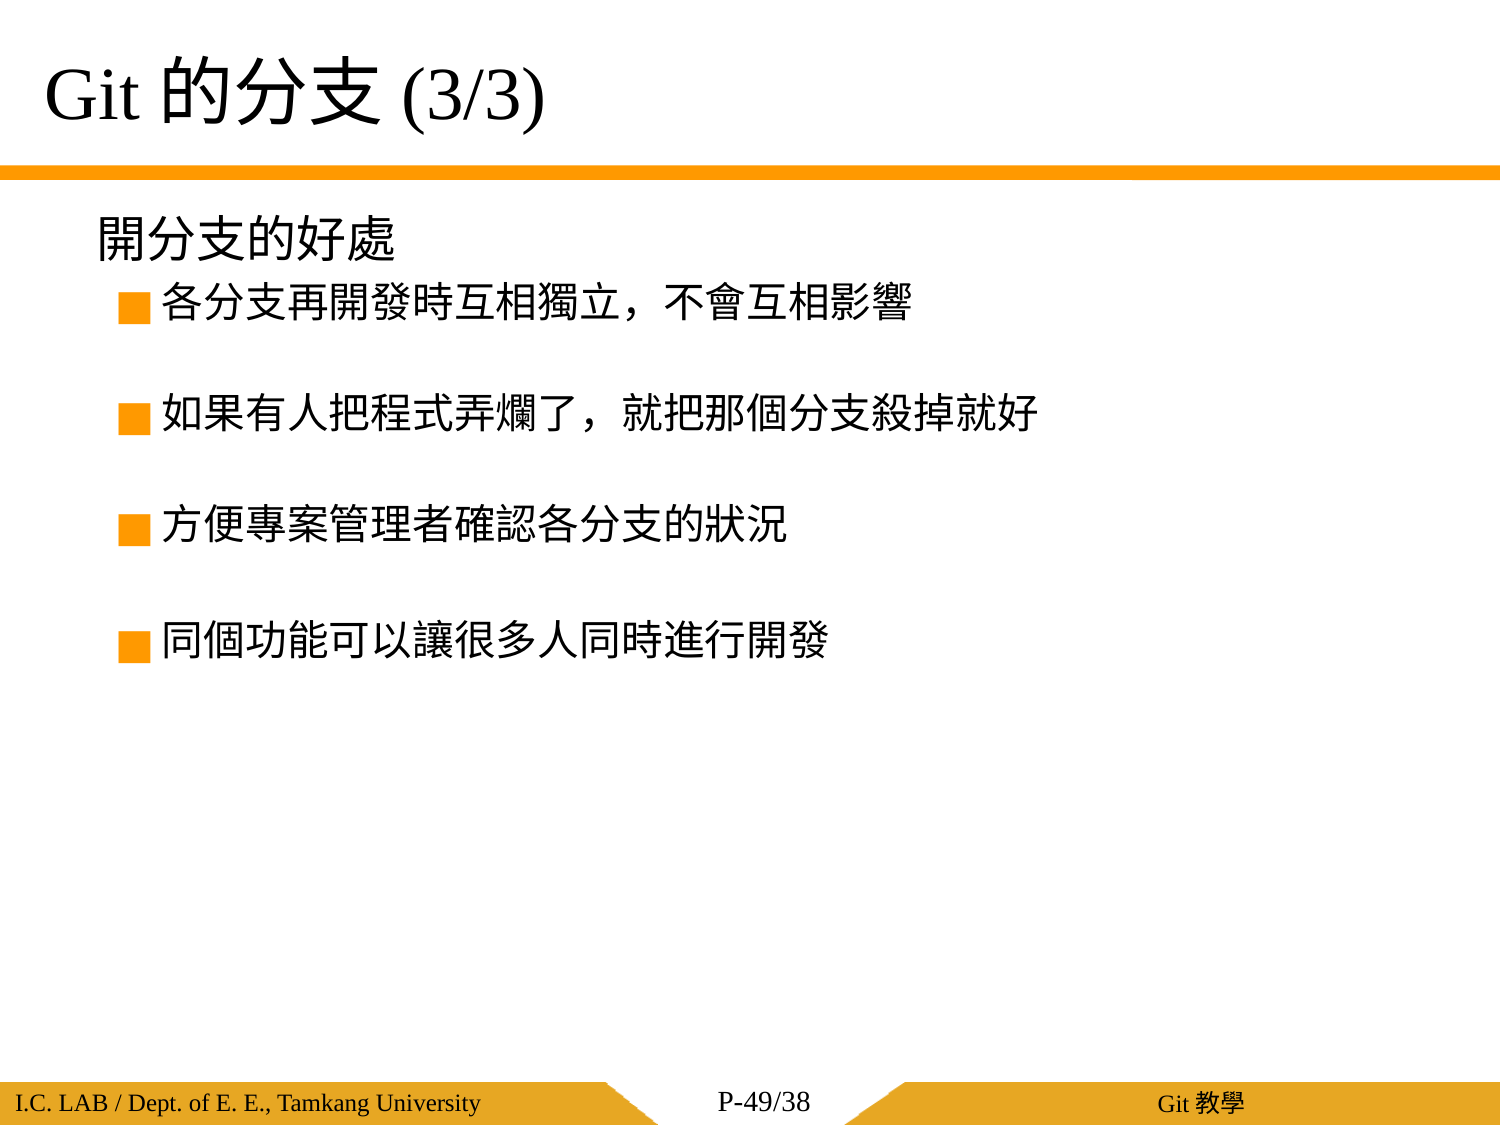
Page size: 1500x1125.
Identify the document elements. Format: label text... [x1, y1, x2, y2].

list 開分支的好處 各分支再開發時互相獨立，不會互相影響 如果有人把程式弄爛了，就把那個分支殺掉就好 方便專案管理者確認各分支的狀況 同個功能可以讓很多人同時進行開發 [24, 200, 1463, 1074]
picture [842, 1082, 1500, 1125]
picture [0, 1082, 658, 1125]
title Git的分支(3/3) [29, 19, 1459, 161]
